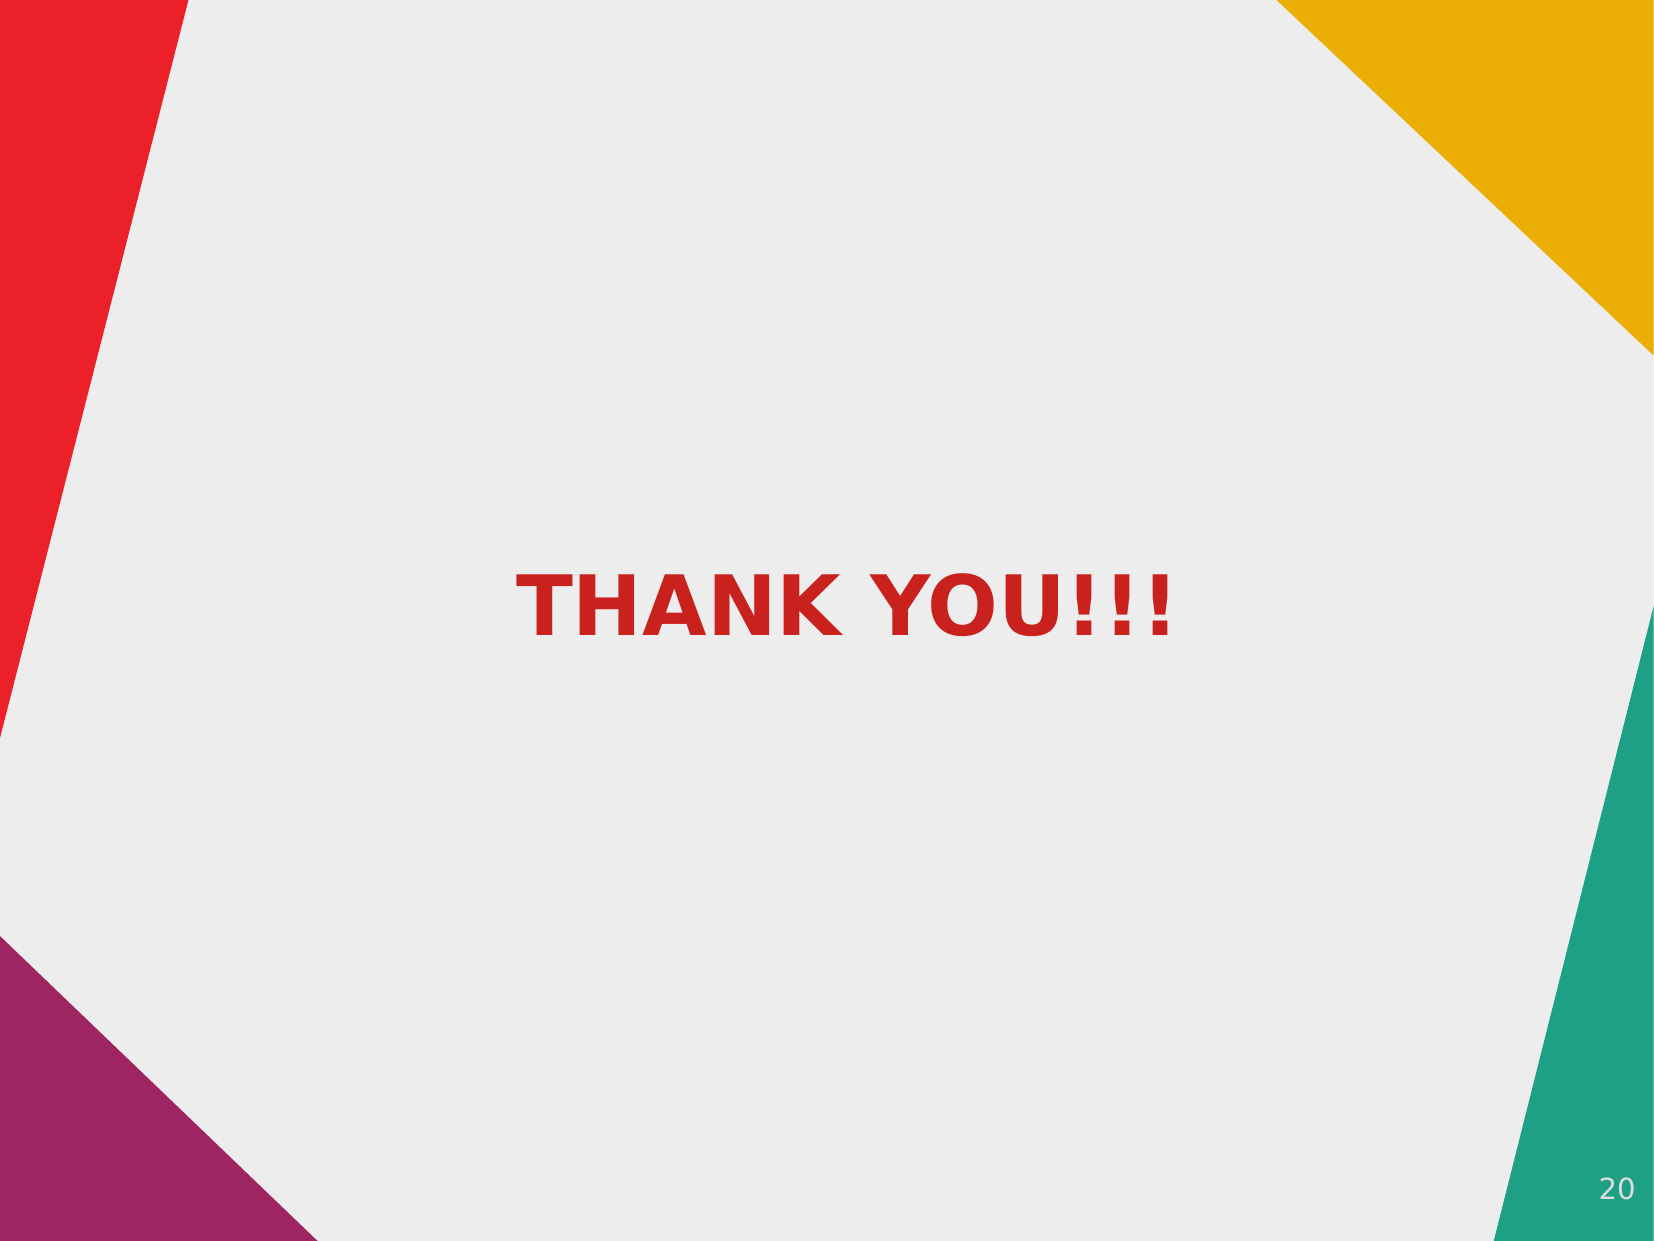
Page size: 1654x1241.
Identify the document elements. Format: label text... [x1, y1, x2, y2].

text_box THANK YOU!!! [136, 150, 1561, 1063]
